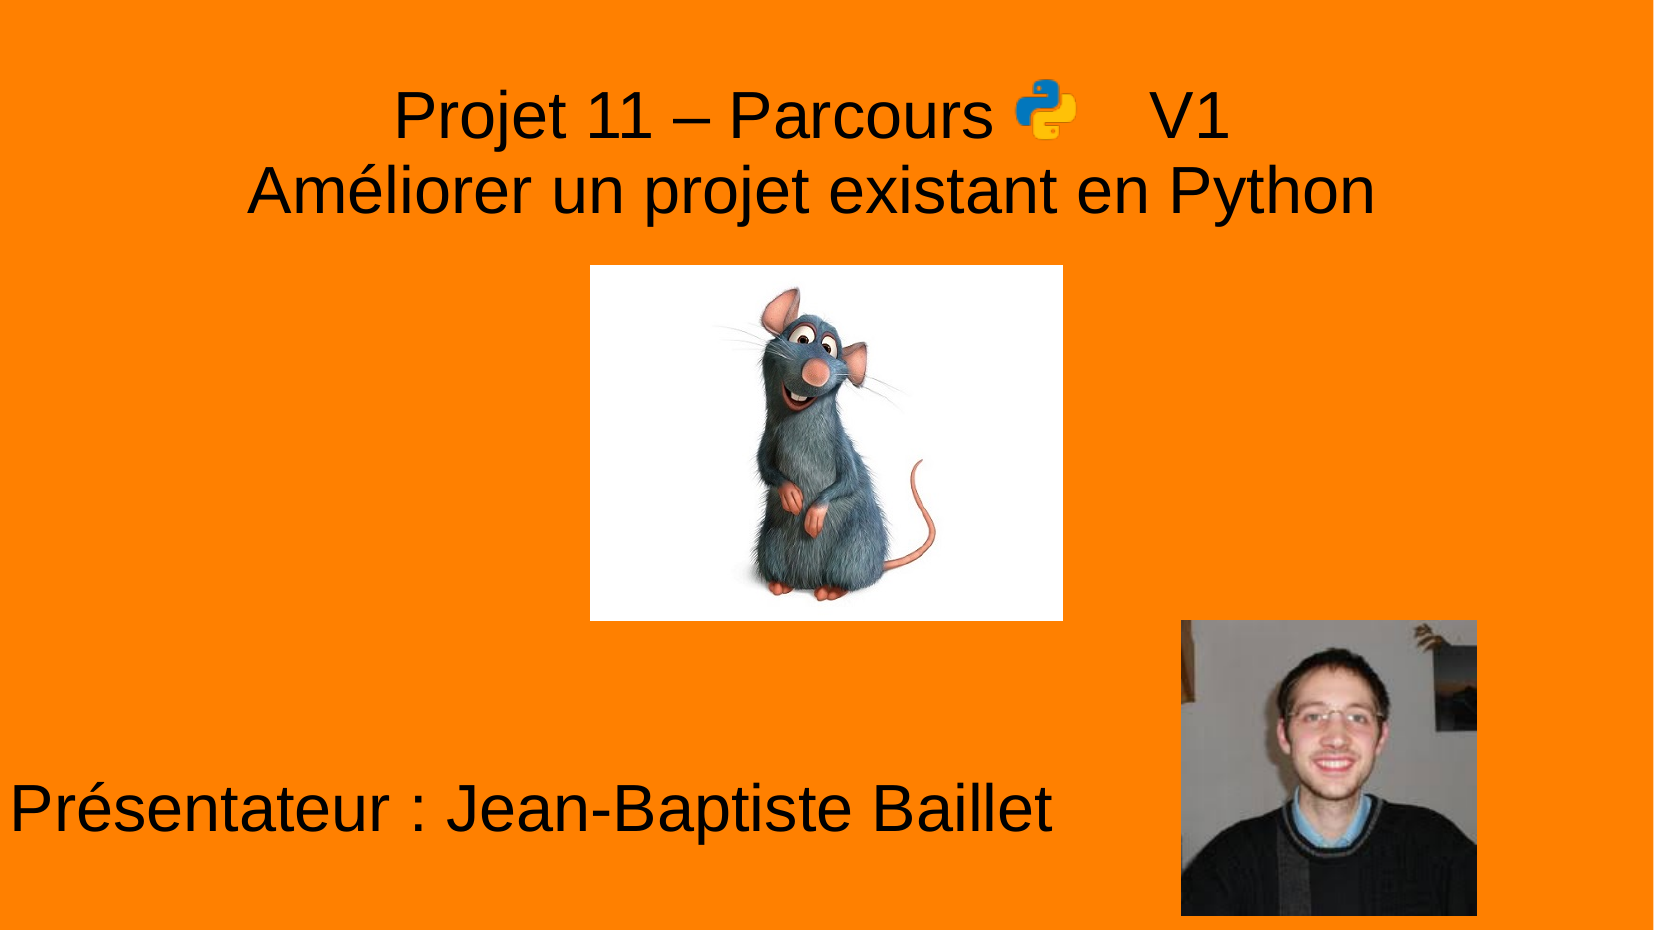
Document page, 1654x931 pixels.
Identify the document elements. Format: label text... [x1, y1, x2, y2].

picture [1009, 72, 1085, 148]
picture [590, 265, 1063, 621]
list Présentateur : Jean-Baptiste Baillet [0, 771, 1241, 931]
picture [1181, 620, 1477, 916]
title Projet 11 – Parcours V1 Améliorer un projet existant en Python [68, 40, 1557, 266]
